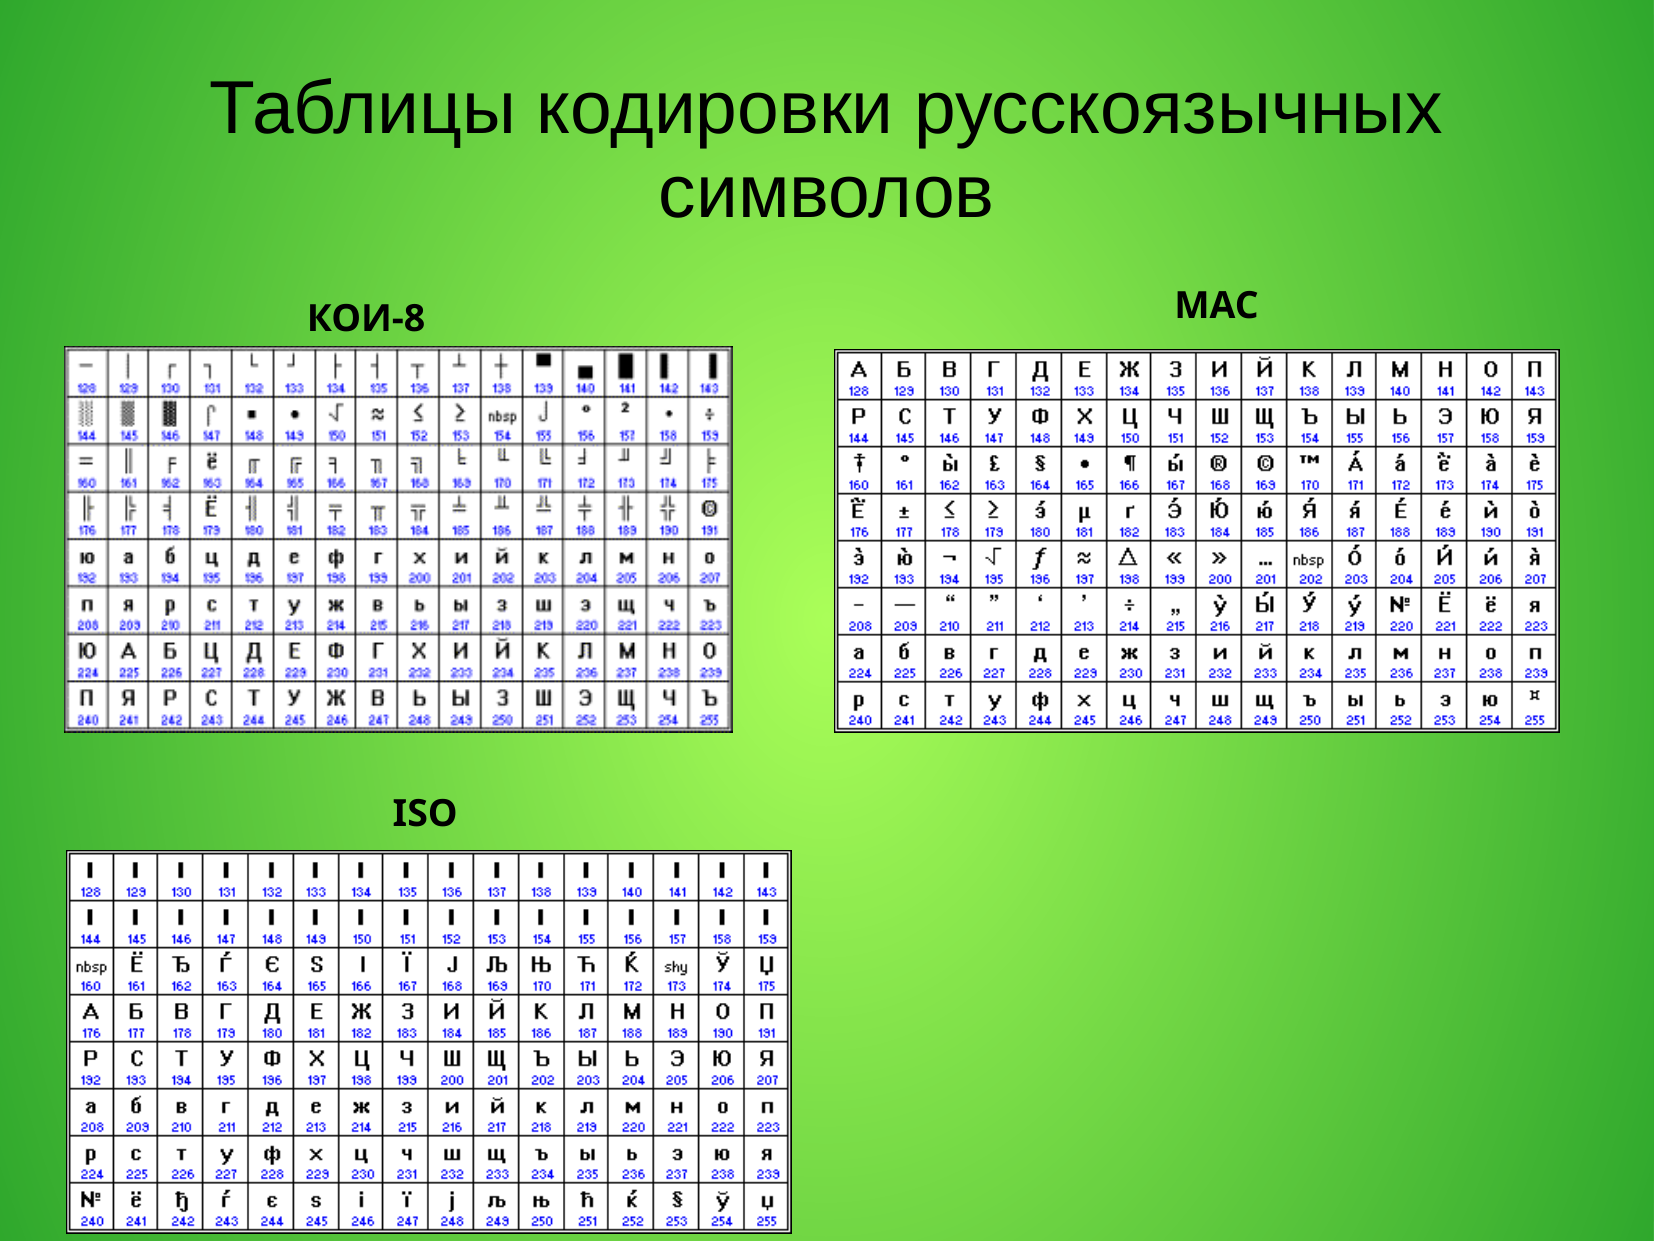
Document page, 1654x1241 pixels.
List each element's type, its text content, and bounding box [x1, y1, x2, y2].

title Таблицы кодировки русскоязычных символов [82, 47, 1571, 252]
text_box КОИ-8 [141, 284, 591, 343]
picture [64, 346, 733, 733]
text_box MAC [1027, 271, 1406, 331]
text_box ISO [248, 779, 603, 838]
picture [834, 349, 1560, 733]
picture [66, 850, 792, 1234]
